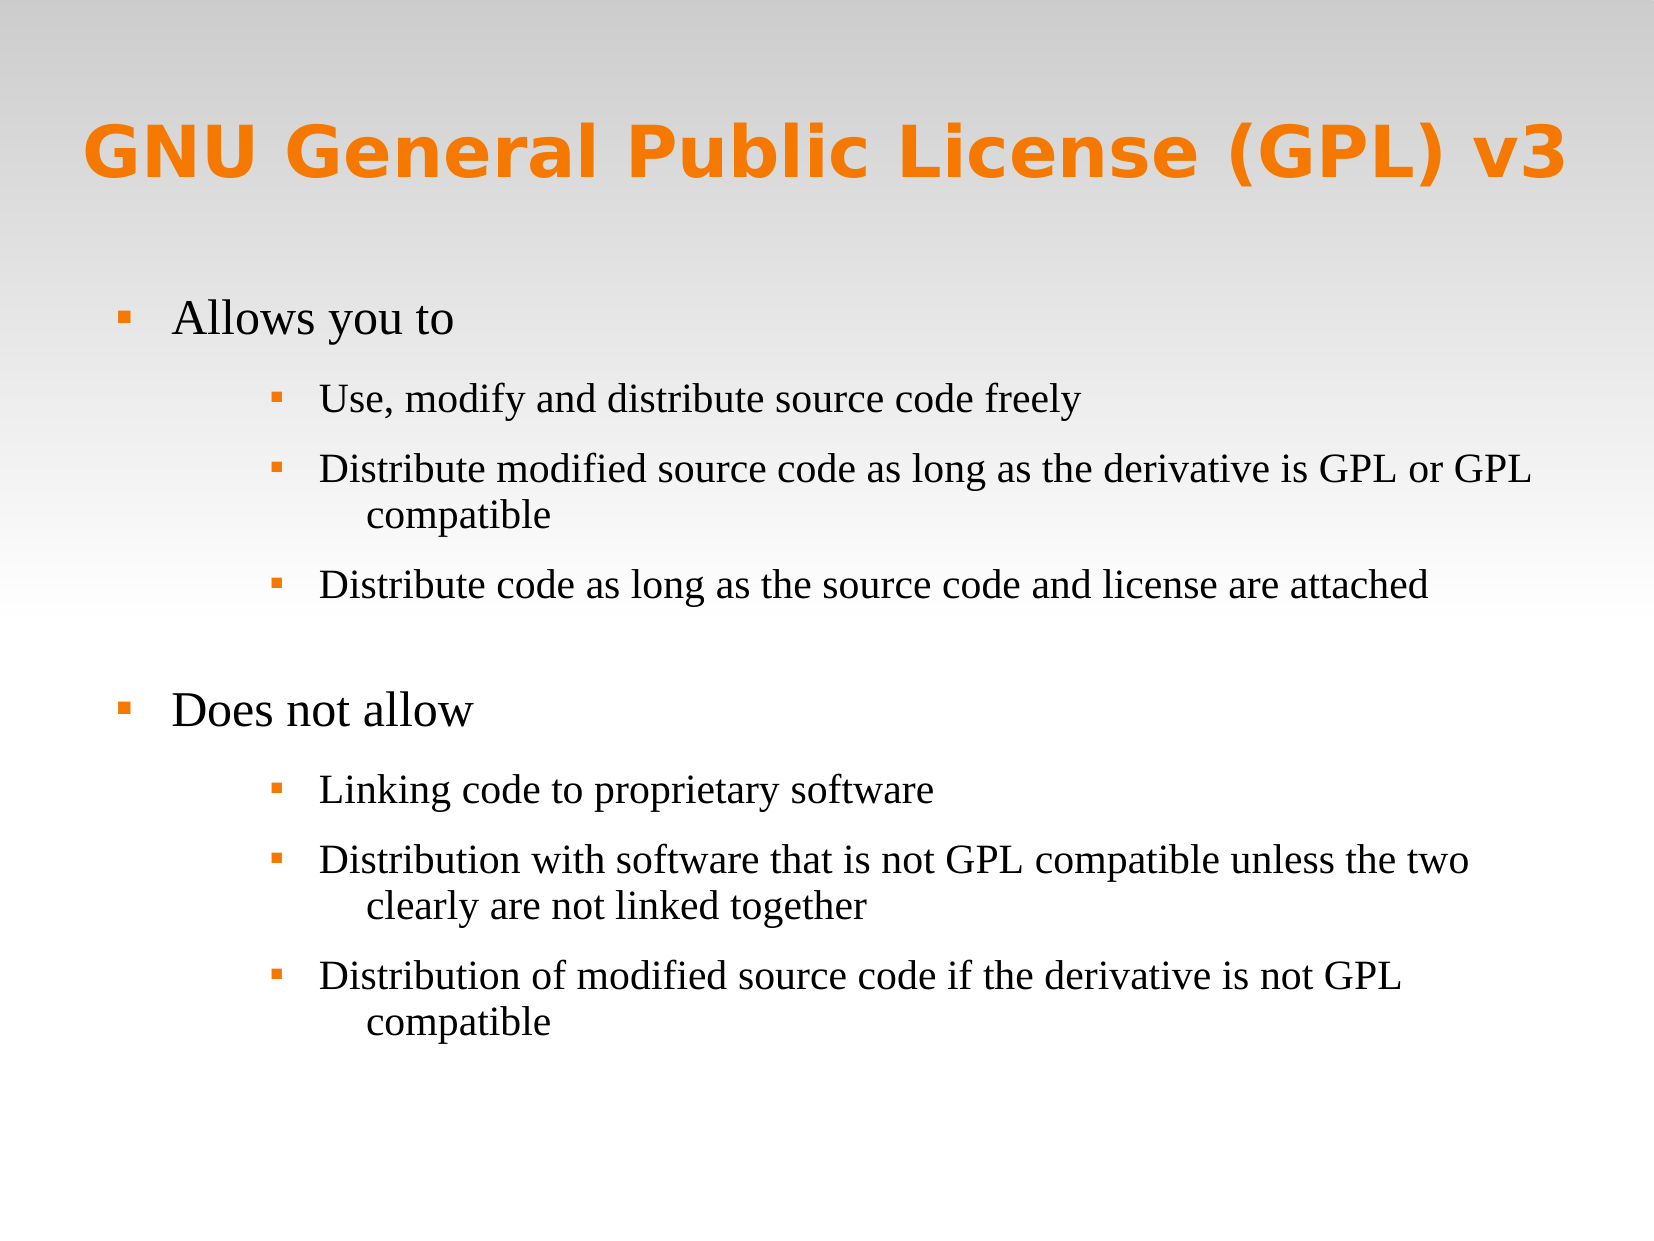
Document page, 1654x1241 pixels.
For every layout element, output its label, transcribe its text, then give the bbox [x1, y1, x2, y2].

list Allows you to Use, modify and distribute source code freely Distribute modified source code as long as the derivative is GPL or GPL compatible Distribute code as long as the source code and license are attached Does not allow Linking code to proprietary software Distribution with software that is not GPL compatible unless the two clearly are not linked together Distribution of modified source code if the derivative is not GPL compatible [82, 290, 1571, 1109]
title GNU General Public License (GPL) v3 [82, 49, 1571, 257]
